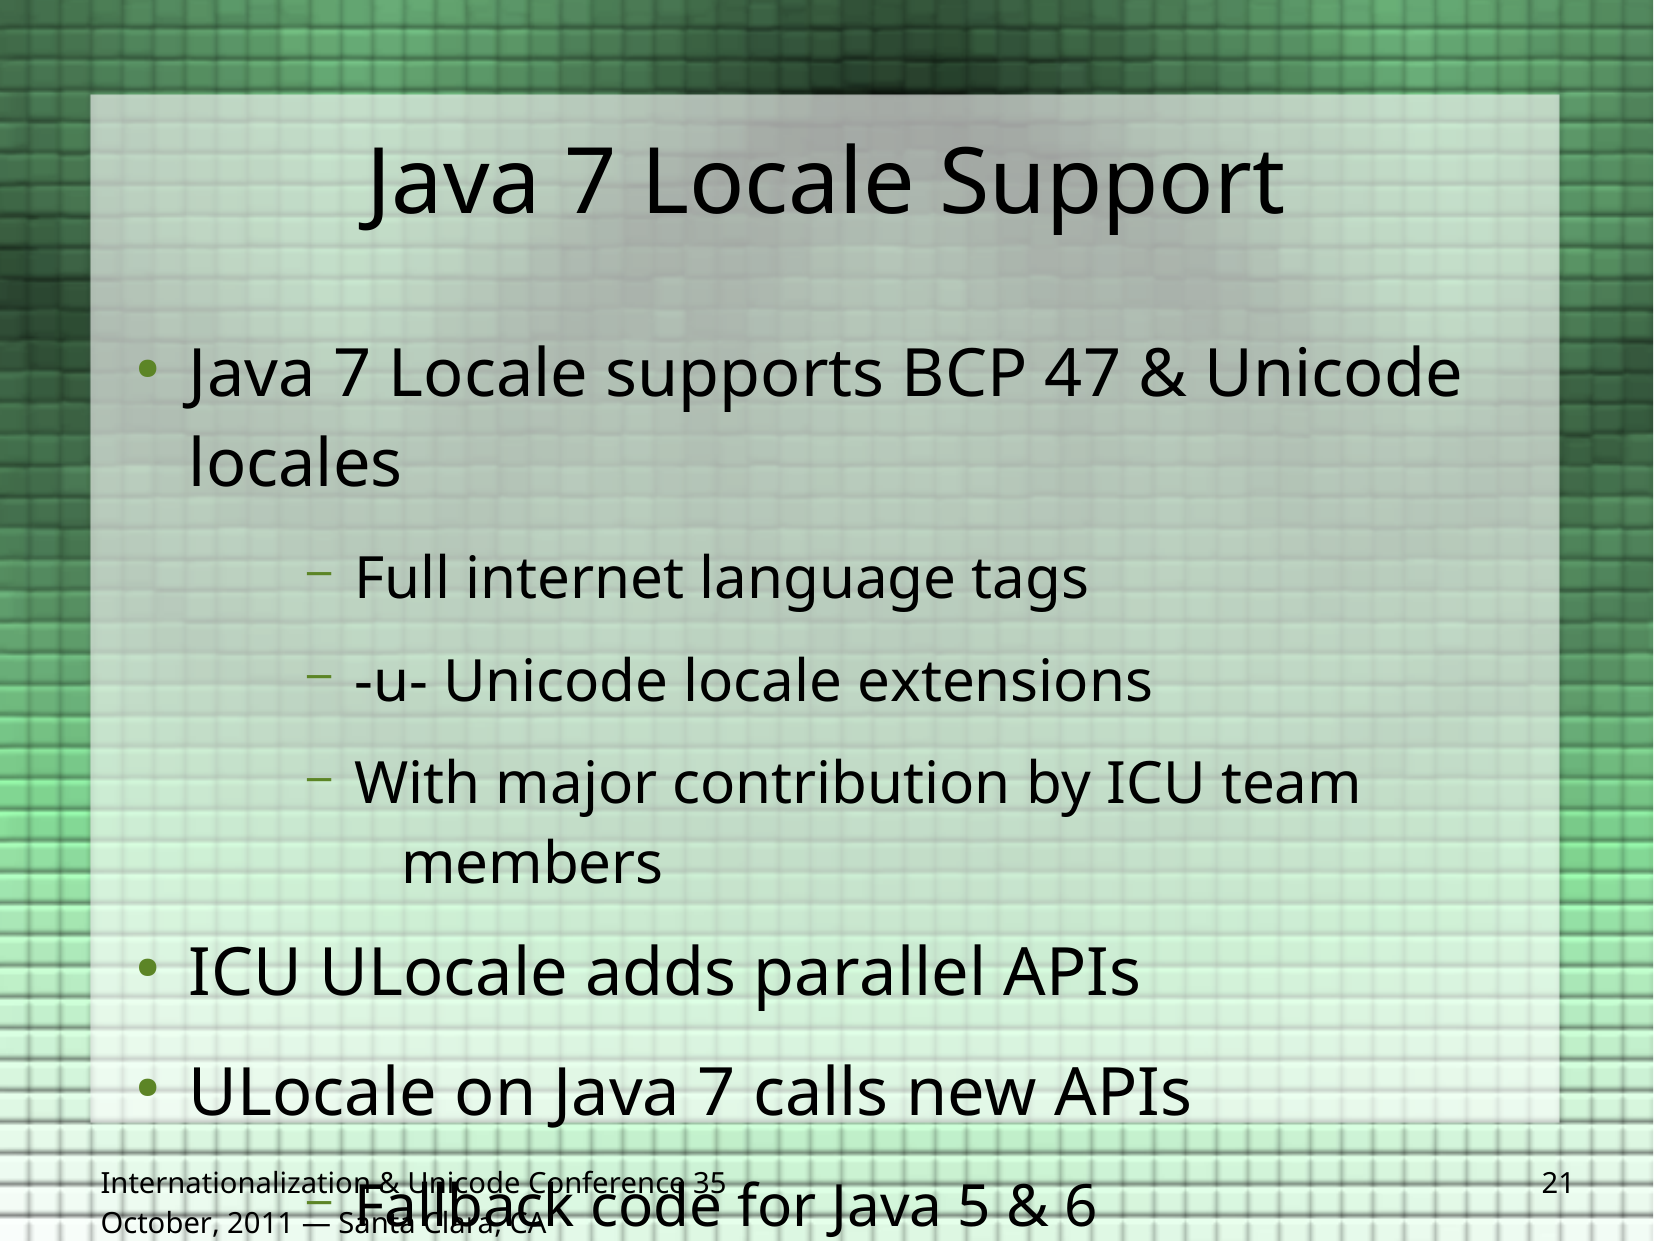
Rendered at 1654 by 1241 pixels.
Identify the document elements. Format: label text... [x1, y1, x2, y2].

list Java 7 Locale supports BCP 47 & Unicode locales Full internet language tags -u- Unicode locale extensions With major contribution by ICU team members ICU ULocale adds parallel APIs ULocale on Java 7 calls new APIs Fallback code for Java 5 & 6 [118, 324, 1535, 1134]
picture [0, 0, 1654, 1241]
title Java 7 Locale Support [88, 90, 1565, 266]
